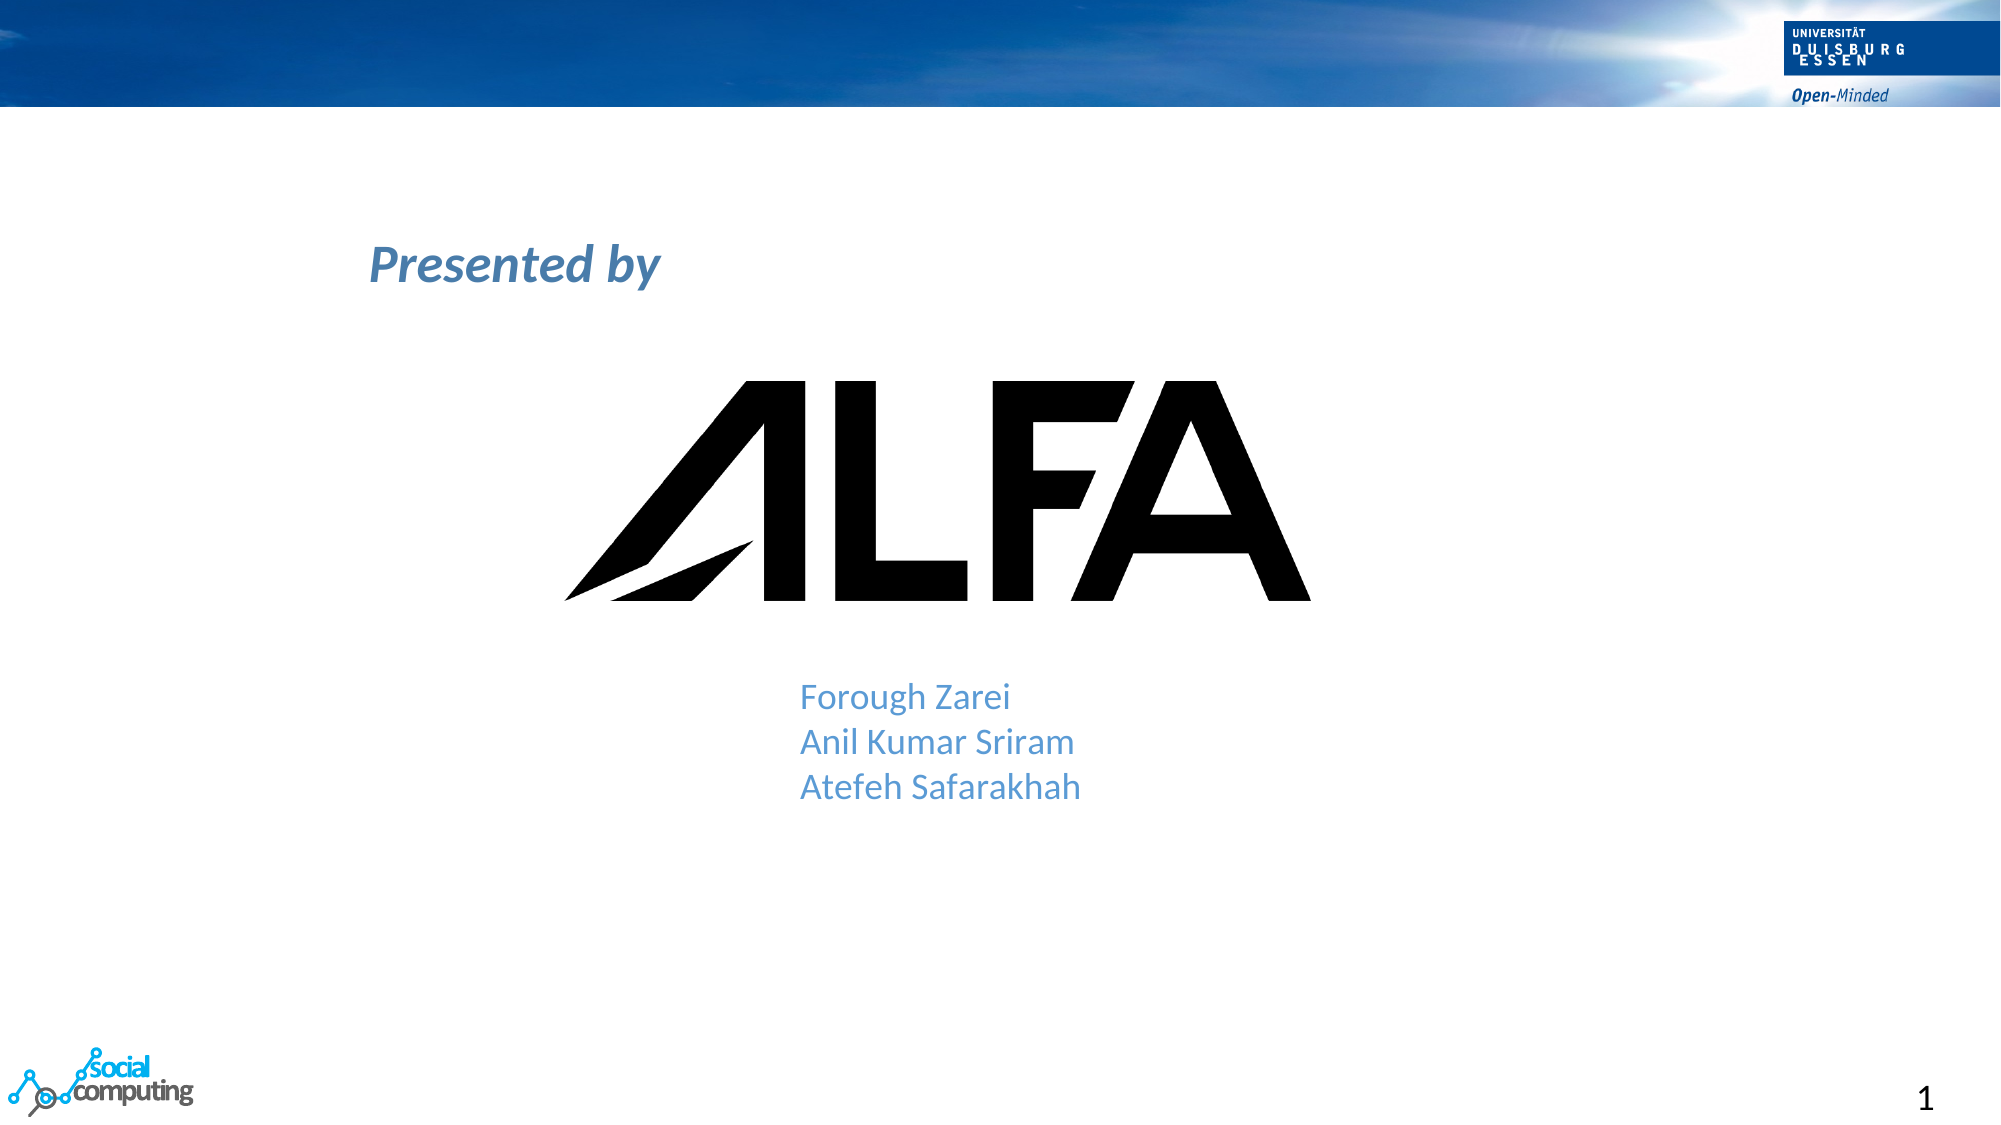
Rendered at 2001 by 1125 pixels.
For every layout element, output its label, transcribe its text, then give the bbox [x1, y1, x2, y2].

text_box Presented by [361, 220, 839, 361]
text_box Forough Zarei Anil Kumar Sriram Atefeh Safarakhah [792, 664, 1092, 862]
text_box [1908, 1072, 1939, 1118]
picture [564, 381, 1311, 601]
